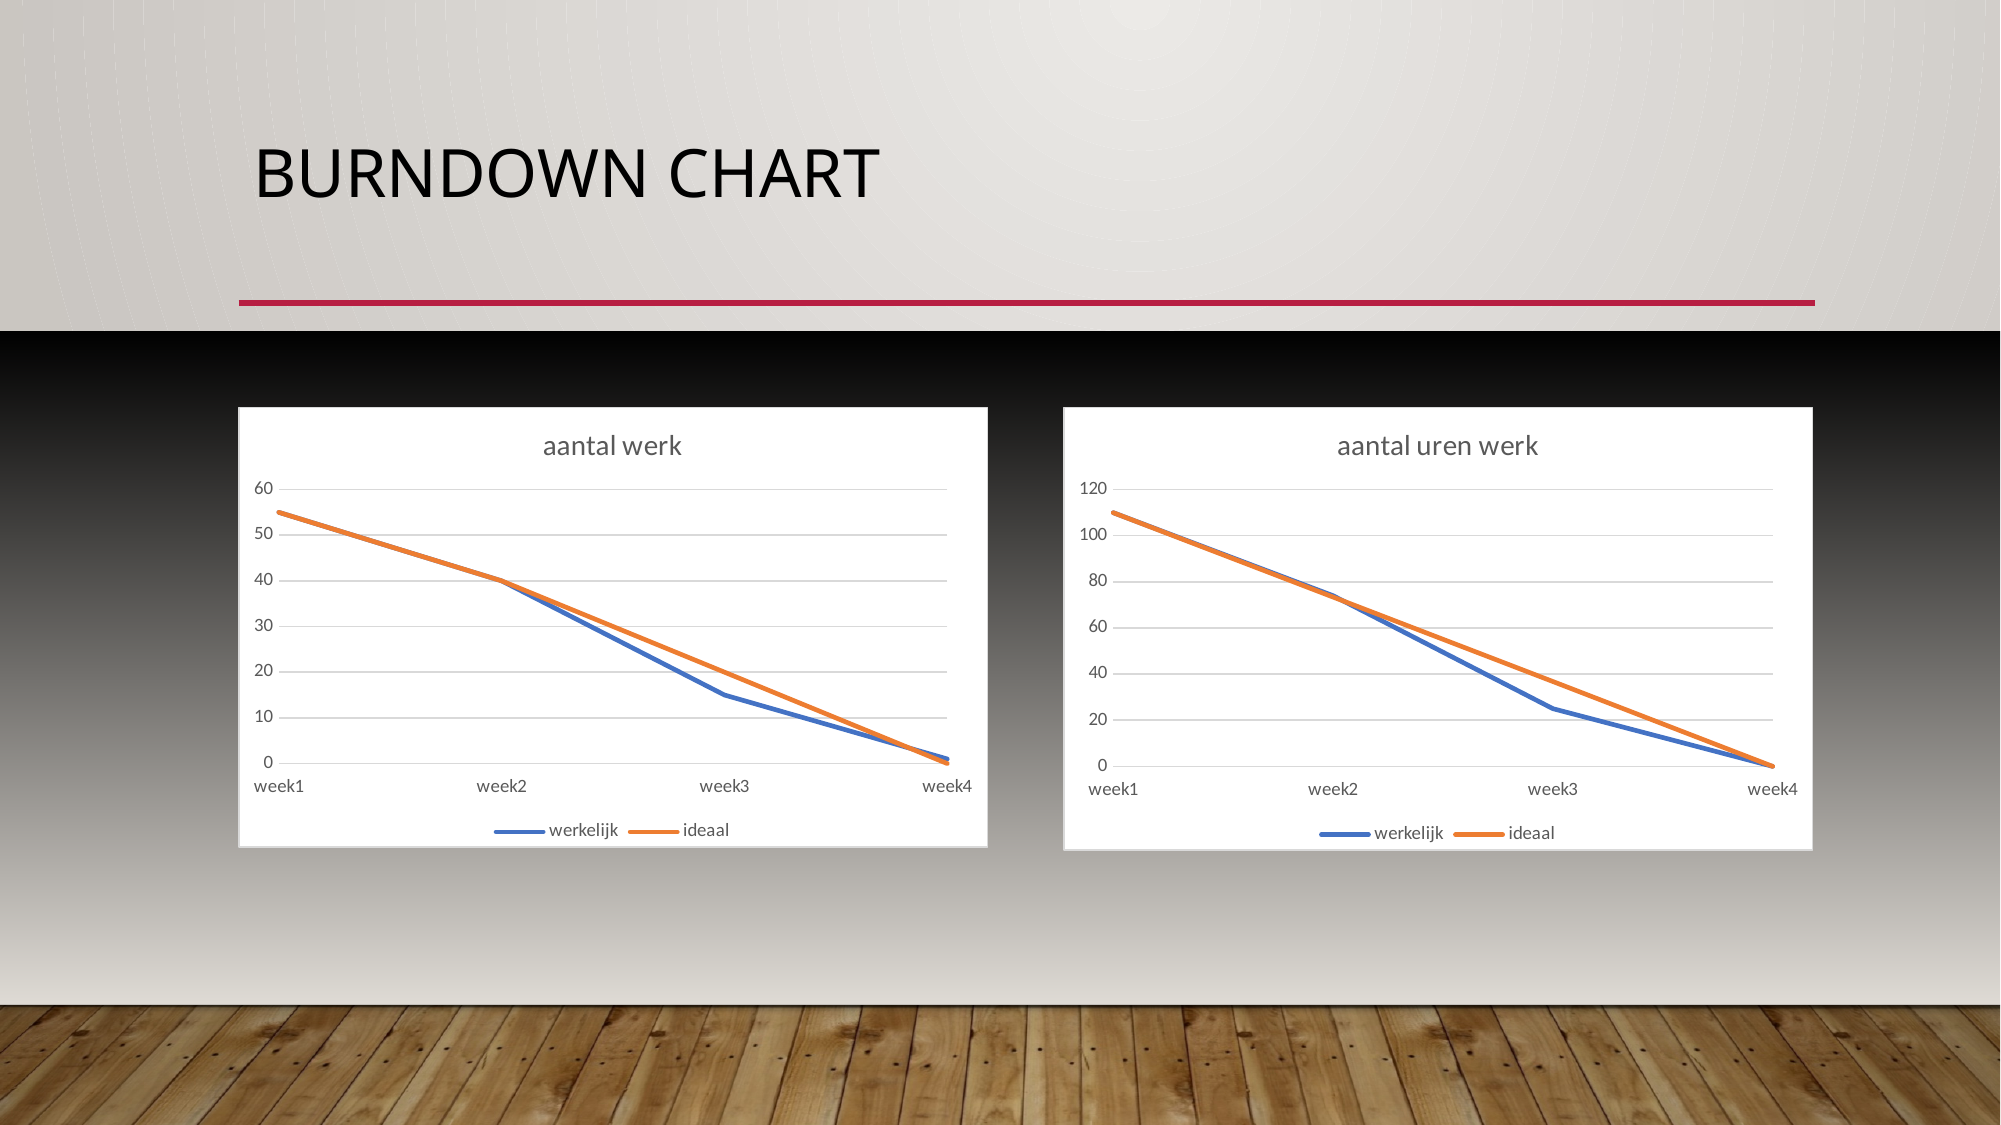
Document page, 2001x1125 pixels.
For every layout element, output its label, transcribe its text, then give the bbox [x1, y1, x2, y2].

chart [1063, 406, 1814, 851]
chart [238, 406, 989, 849]
title Burndown chart [238, 131, 1814, 305]
